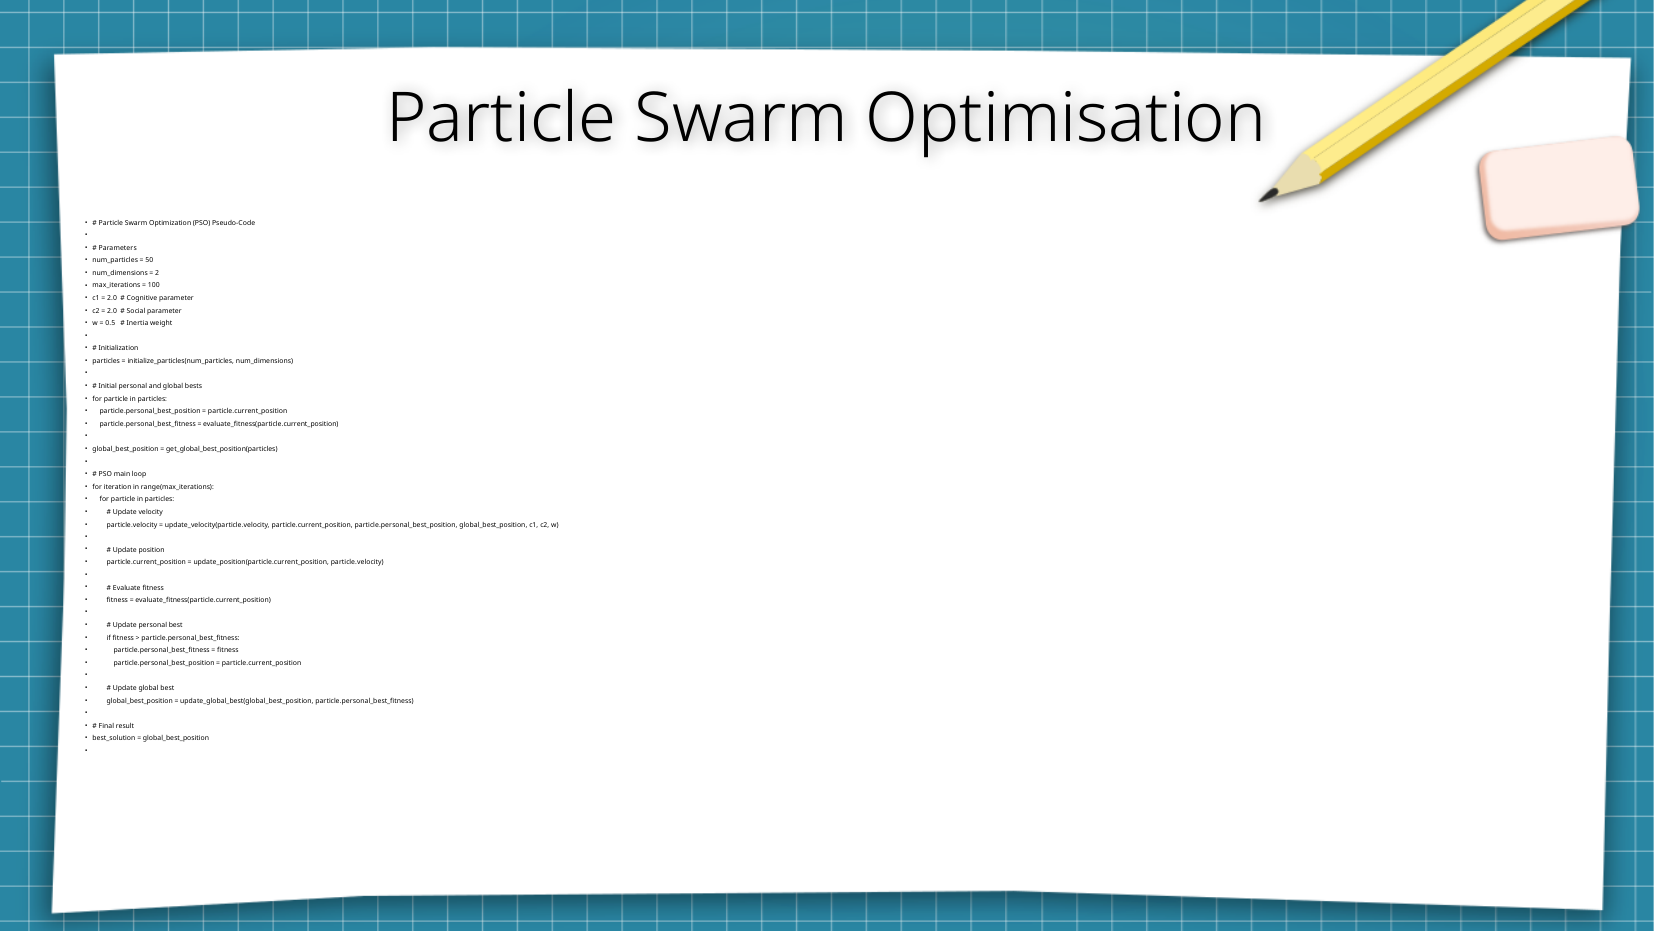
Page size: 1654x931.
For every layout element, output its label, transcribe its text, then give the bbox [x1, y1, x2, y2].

list # Particle Swarm Optimization (PSO) Pseudo-Code # Parameters num_particles = 50 num_dimensions = 2 max_iterations = 100 c1 = 2.0 # Cognitive parameter c2 = 2.0 # Social parameter w = 0.5 # Inertia weight # Initialization particles = initialize_particles(num_particles, num_dimensions) # Initial personal and global bests for particle in particles: particle.personal_best_position = particle.current_position particle.personal_best_fitness = evaluate_fitness(particle.current_position) global_best_position = get_global_best_position(particles) # PSO main loop for iteration in range(max_iterations): for particle in particles: # Update velocity particle.velocity = update_velocity(particle.velocity, particle.current_position, particle.personal_best_position, global_best_position, c1, c2, w) # Update position particle.current_position = update_position(particle.current_position, particle.velocity) # Evaluate fitness fitness = evaluate_fitness(particle.current_position) # Update personal best if fitness > particle.personal_best_fitness: particle.personal_best_fitness = fitness particle.personal_best_position = particle.current_position # Update global best global_best_position = update_global_best(global_best_position, particle.personal_best_fitness) # Final result best_solution = global_best_position [82, 217, 1571, 758]
title Particle Swarm Optimisation [82, 37, 1571, 193]
picture [0, 0, 1654, 931]
